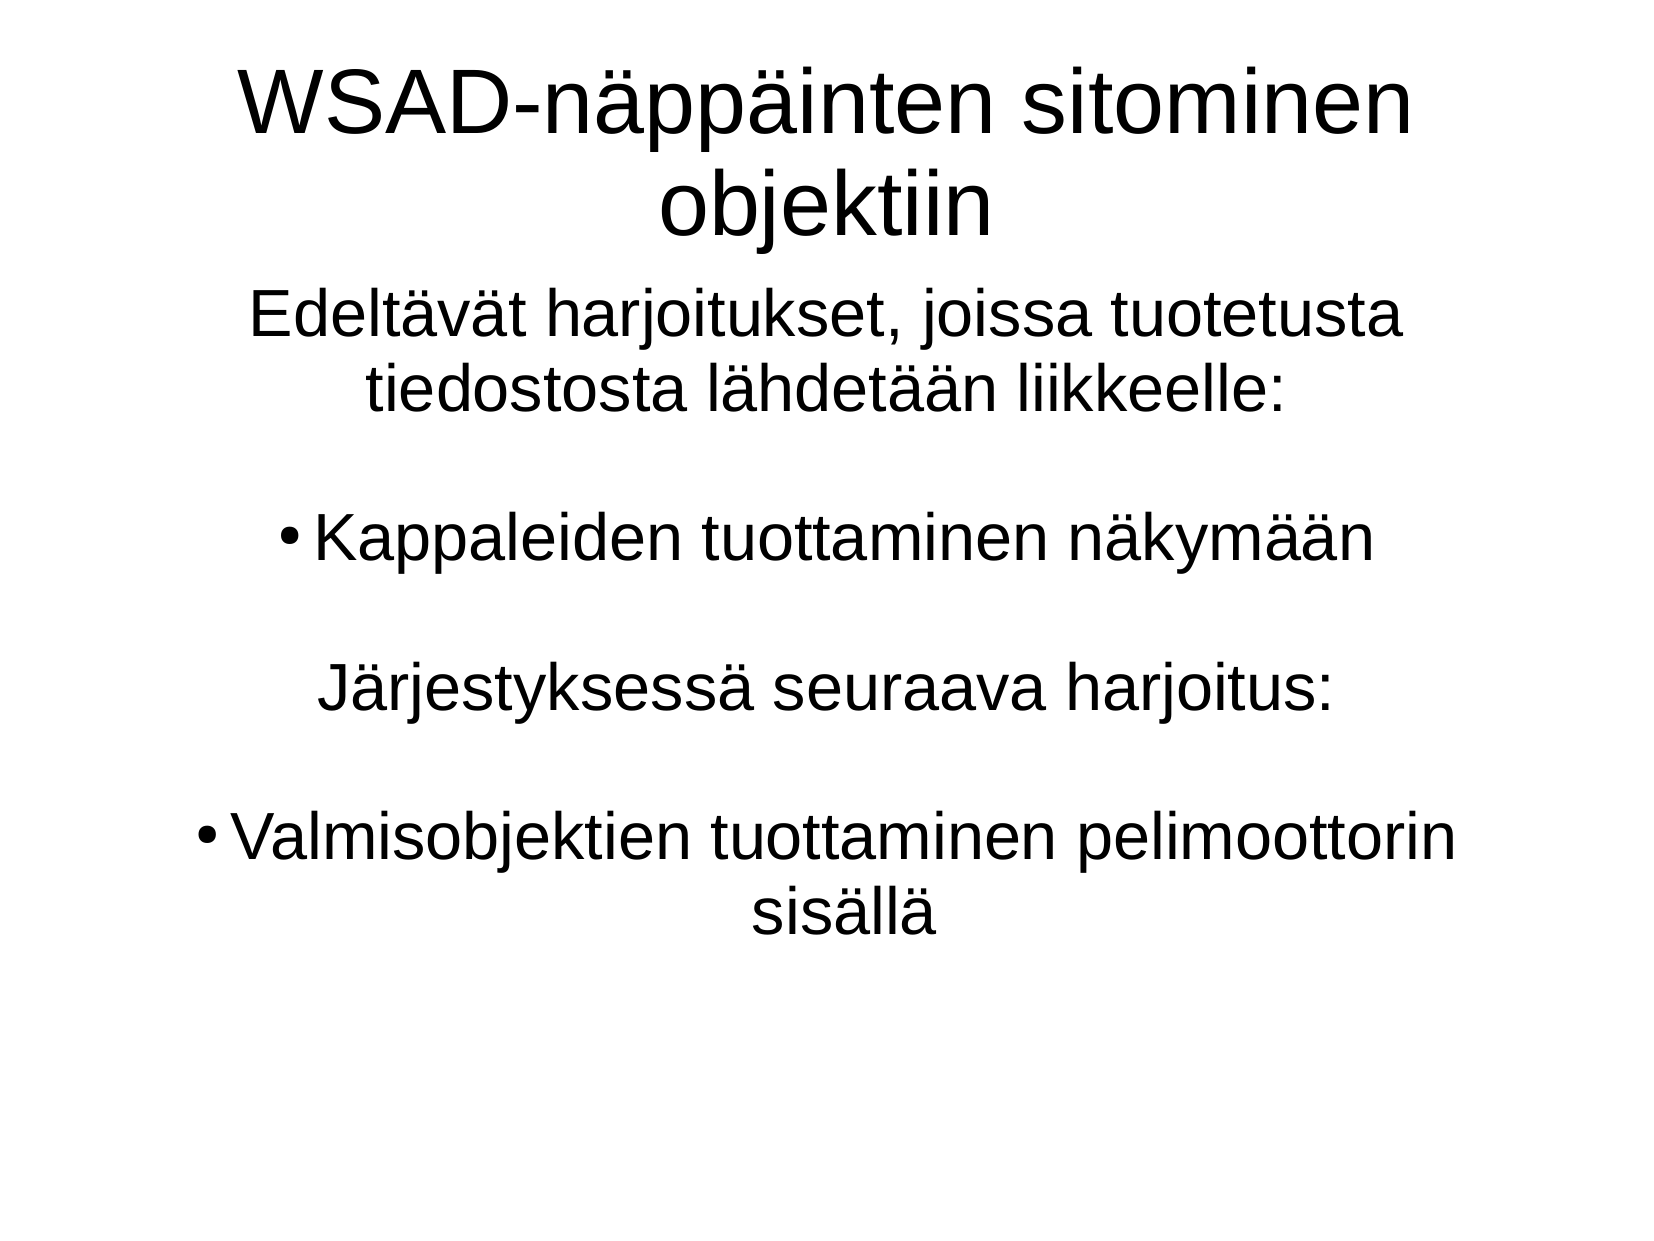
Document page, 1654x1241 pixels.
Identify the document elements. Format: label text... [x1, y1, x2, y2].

title WSAD-näppäinten sitominen objektiin [82, 49, 1571, 257]
subtitle Edeltävät harjoitukset, joissa tuotetusta tiedostosta lähdetään liikkeelle: Kappaleiden tuottaminen näkymään Järjestyksessä seuraava harjoitus: Valmisobjektien tuottaminen pelimoottorin sisällä [82, 275, 1571, 1024]
